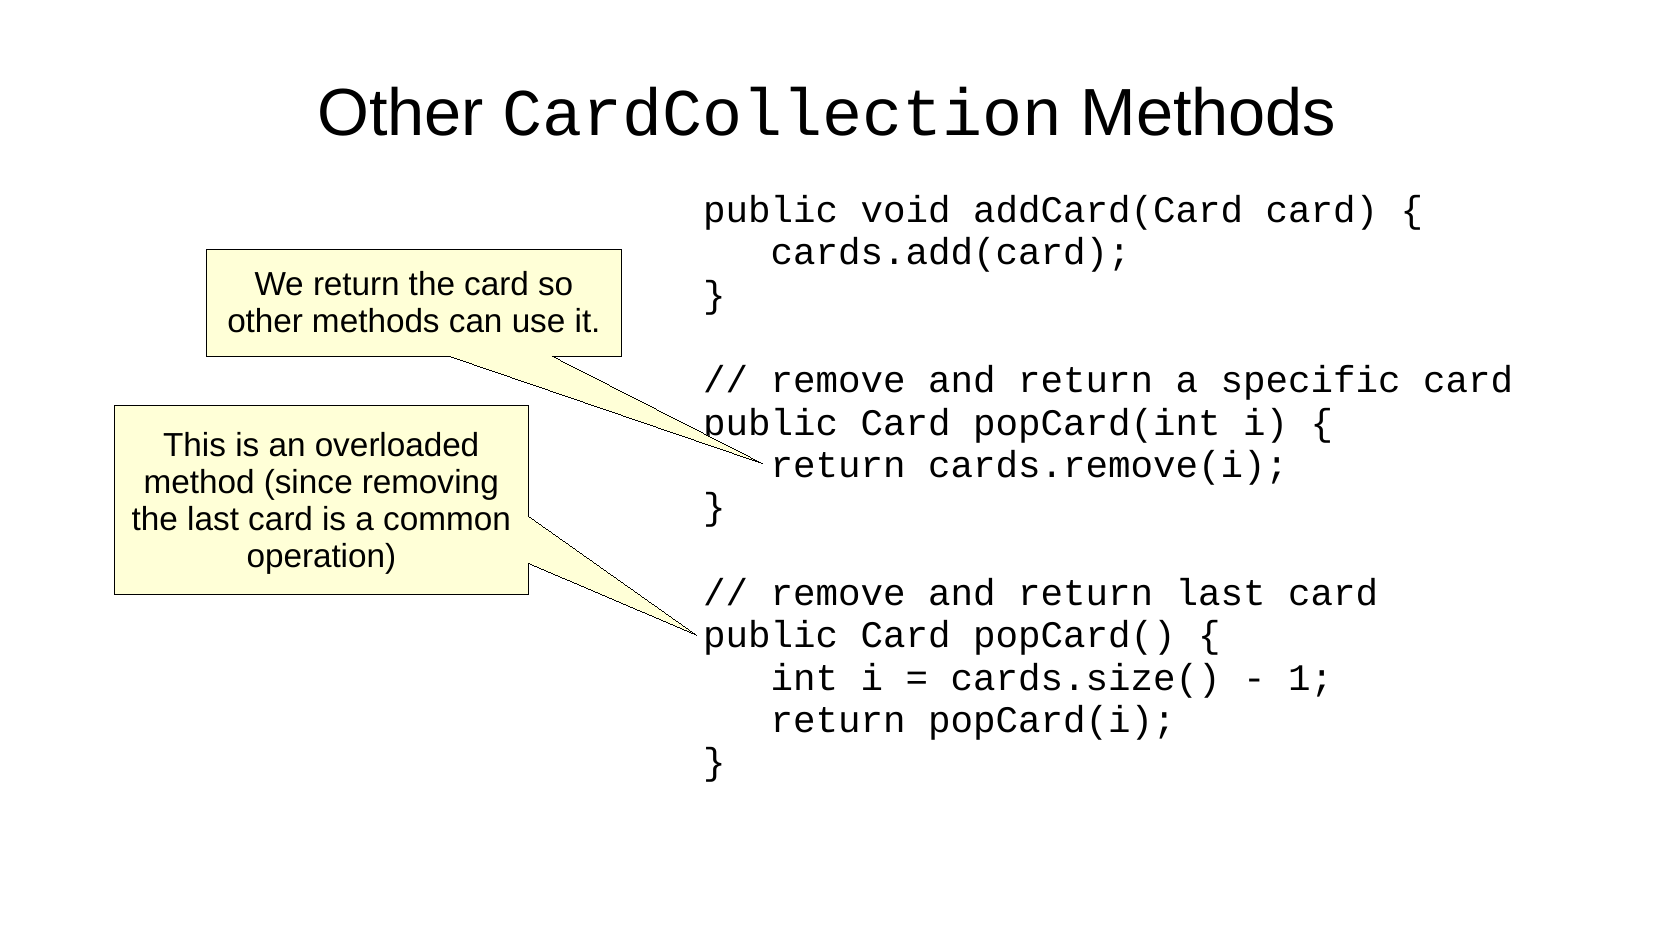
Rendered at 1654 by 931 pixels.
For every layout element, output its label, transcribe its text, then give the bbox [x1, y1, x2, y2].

text_box public void addCard(Card card) { cards.add(card); } // remove and return a specific card public Card popCard(int i) { return cards.remove(i); } // remove and return last card public Card popCard() { int i = cards.size() - 1; return popCard(i); } [688, 183, 1529, 837]
title Other CardCollection Methods [82, 37, 1571, 193]
text_box We return the card so other methods can use it. [206, 249, 763, 464]
text_box This is an overloaded method (since removing the last card is a common operation) [114, 405, 697, 636]
